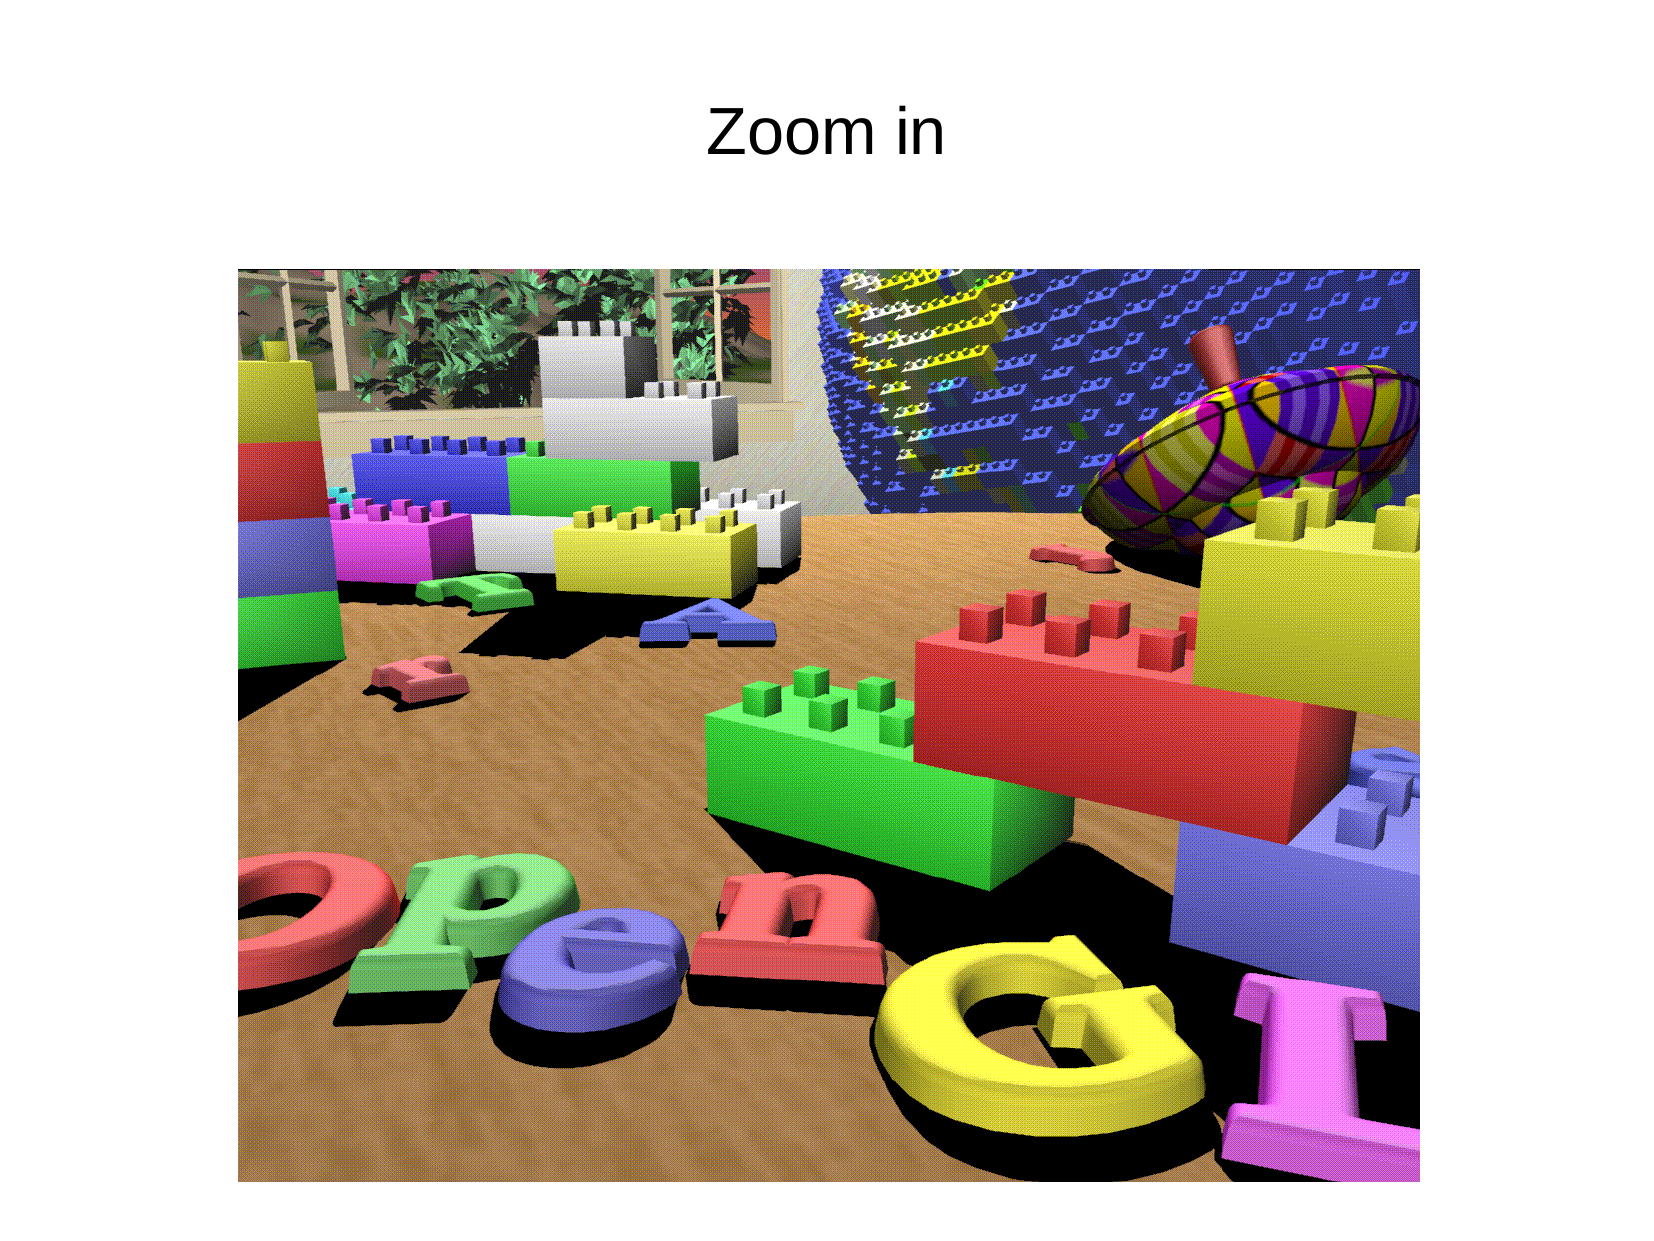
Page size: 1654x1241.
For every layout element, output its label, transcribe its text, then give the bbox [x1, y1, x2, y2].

picture [238, 269, 1420, 1182]
subtitle Zoom in [82, 56, 1571, 207]
